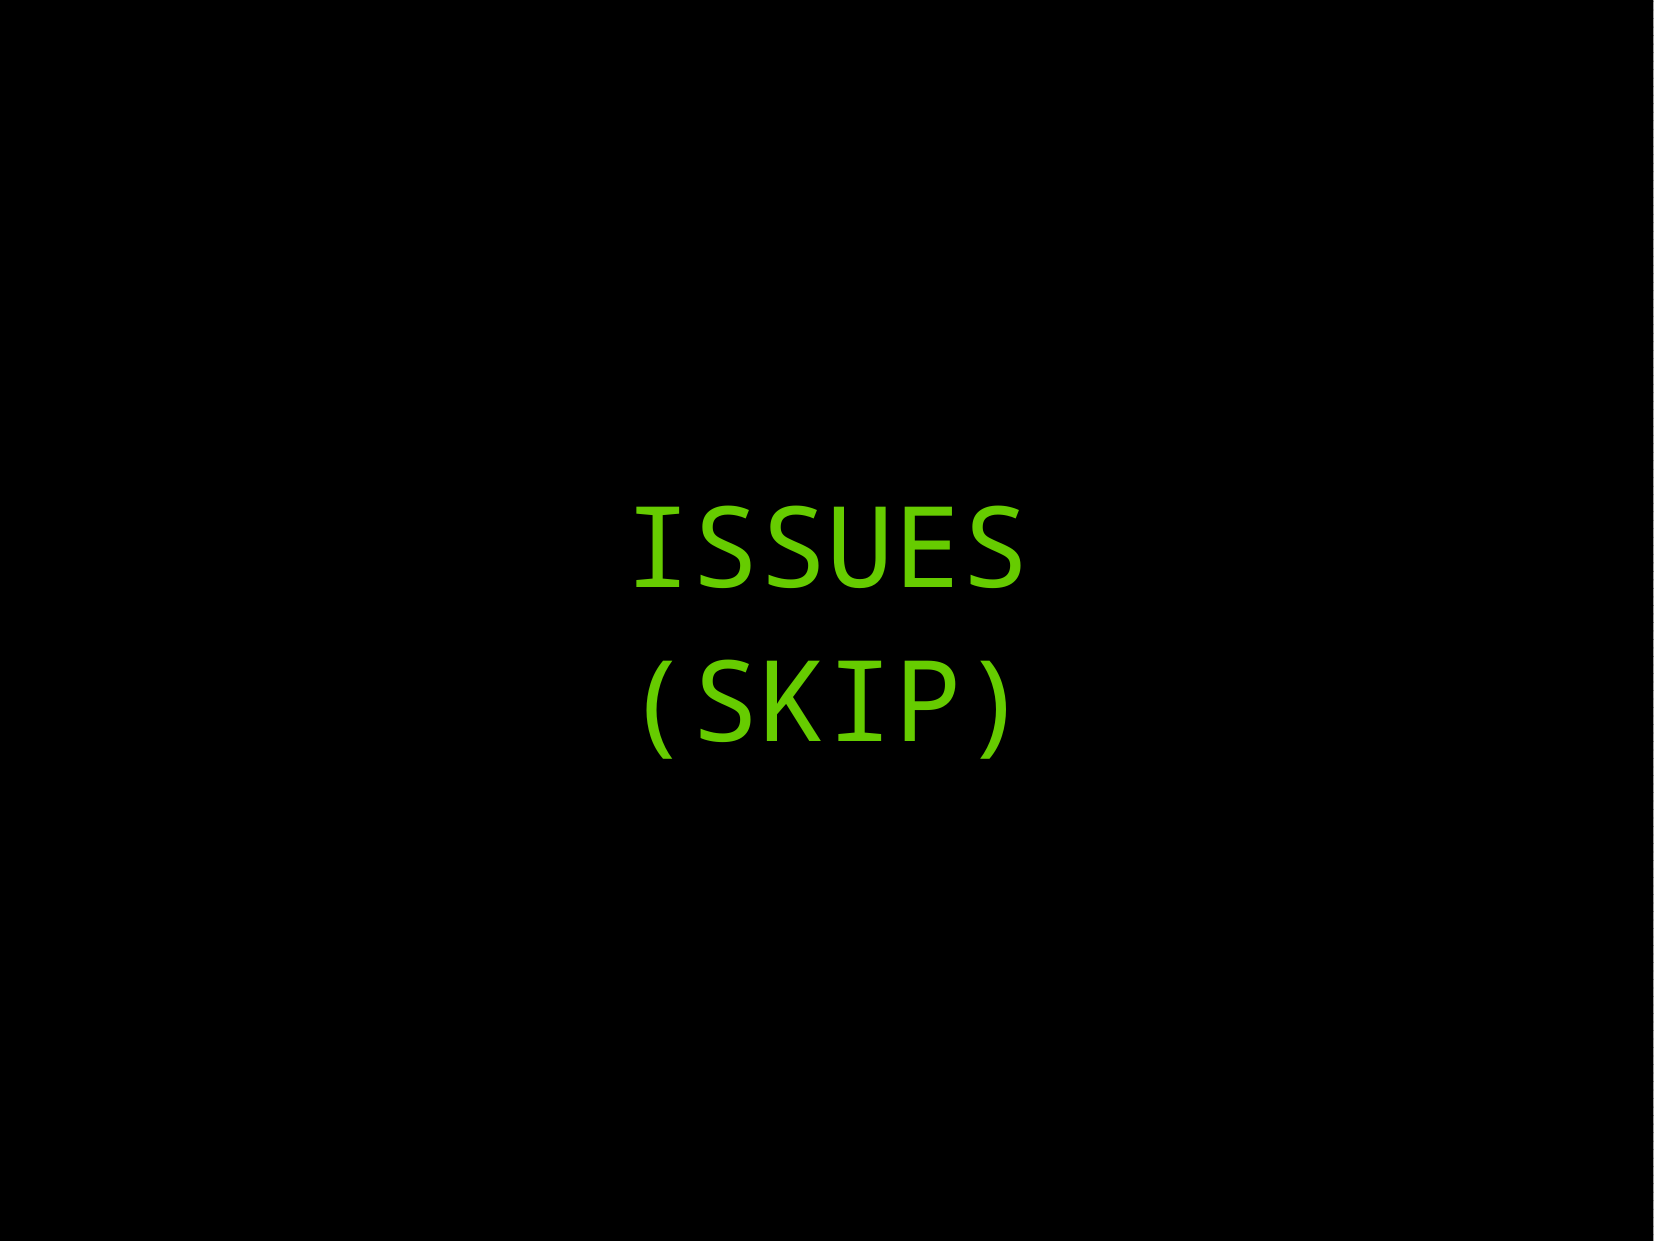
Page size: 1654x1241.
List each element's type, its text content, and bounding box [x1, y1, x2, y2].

title ISSUES (SKIP) [0, 0, 1654, 1241]
